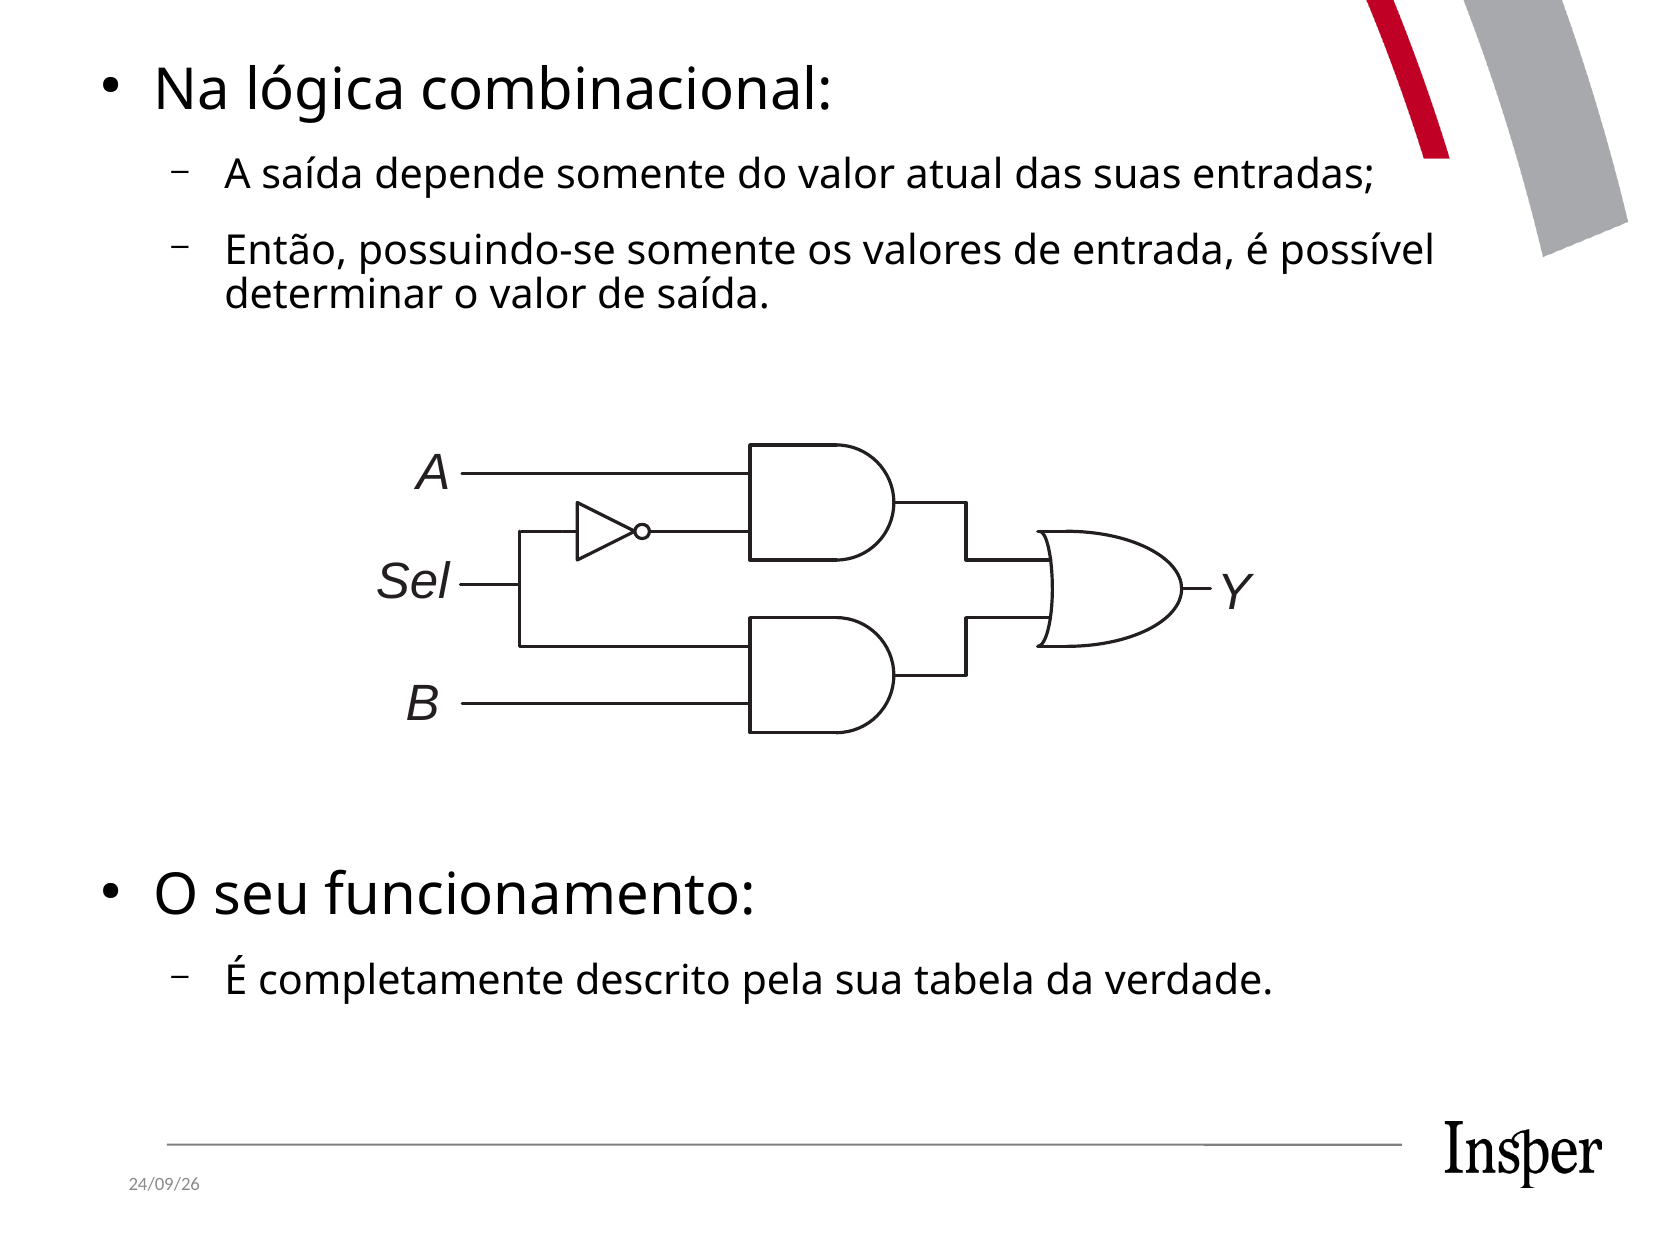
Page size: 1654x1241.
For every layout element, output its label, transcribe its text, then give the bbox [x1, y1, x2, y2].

list Na lógica combinacional: A saída depende somente do valor atual das suas entradas; Então, possuindo-se somente os valores de entrada, é possível determinar o valor de saída. O seu funcionamento: É completamente descrito pela sua tabela da verdade. [82, 59, 1571, 1111]
picture [324, 389, 1310, 788]
